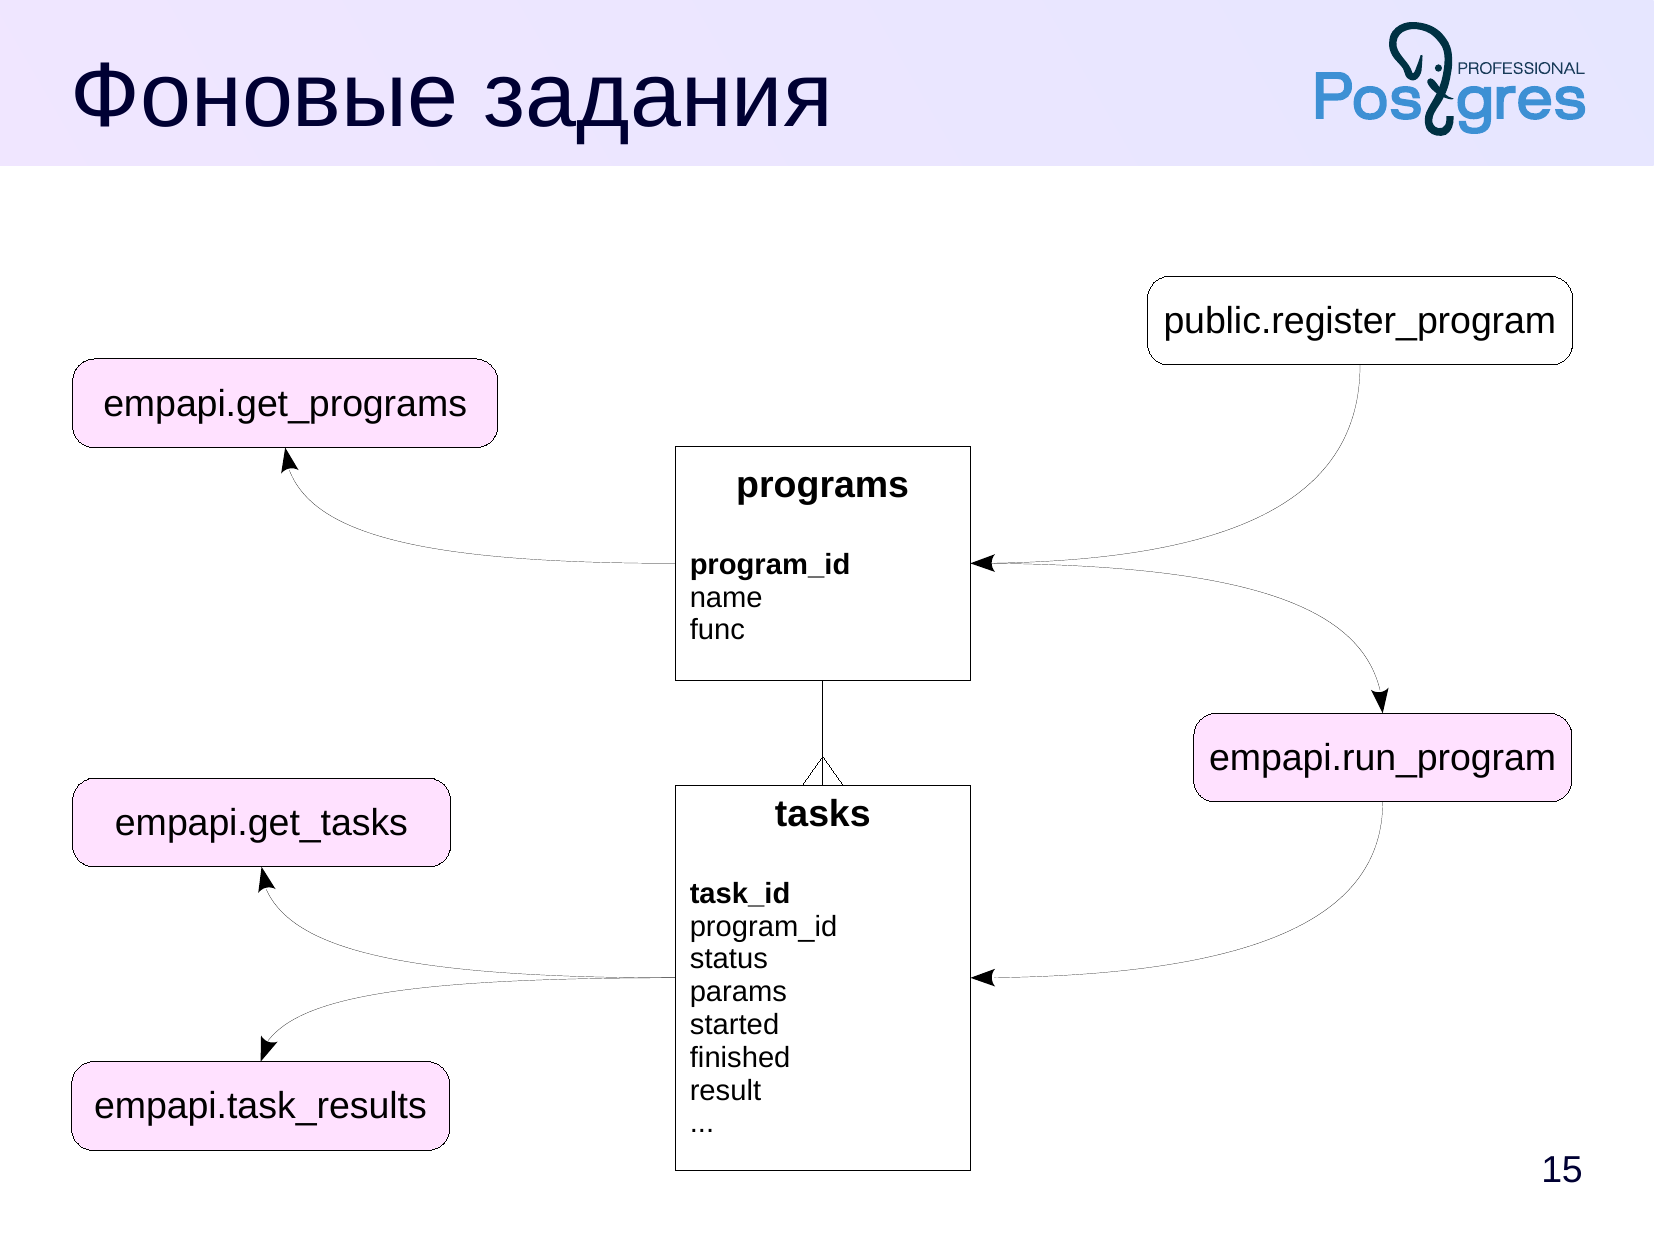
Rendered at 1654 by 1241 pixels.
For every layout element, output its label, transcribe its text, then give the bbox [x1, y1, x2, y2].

text_box empapi.task_results [71, 1061, 450, 1151]
text_box programs program_id name func [675, 446, 971, 681]
title Фоновые задания [70, 43, 1241, 147]
text_box tasks task_id program_id status params started finished result ... [675, 785, 971, 1171]
text_box public.register_program [1147, 276, 1573, 365]
text_box empapi.get_tasks [72, 778, 451, 867]
text_box empapi.get_programs [72, 358, 498, 448]
text_box empapi.run_program [1193, 713, 1572, 802]
